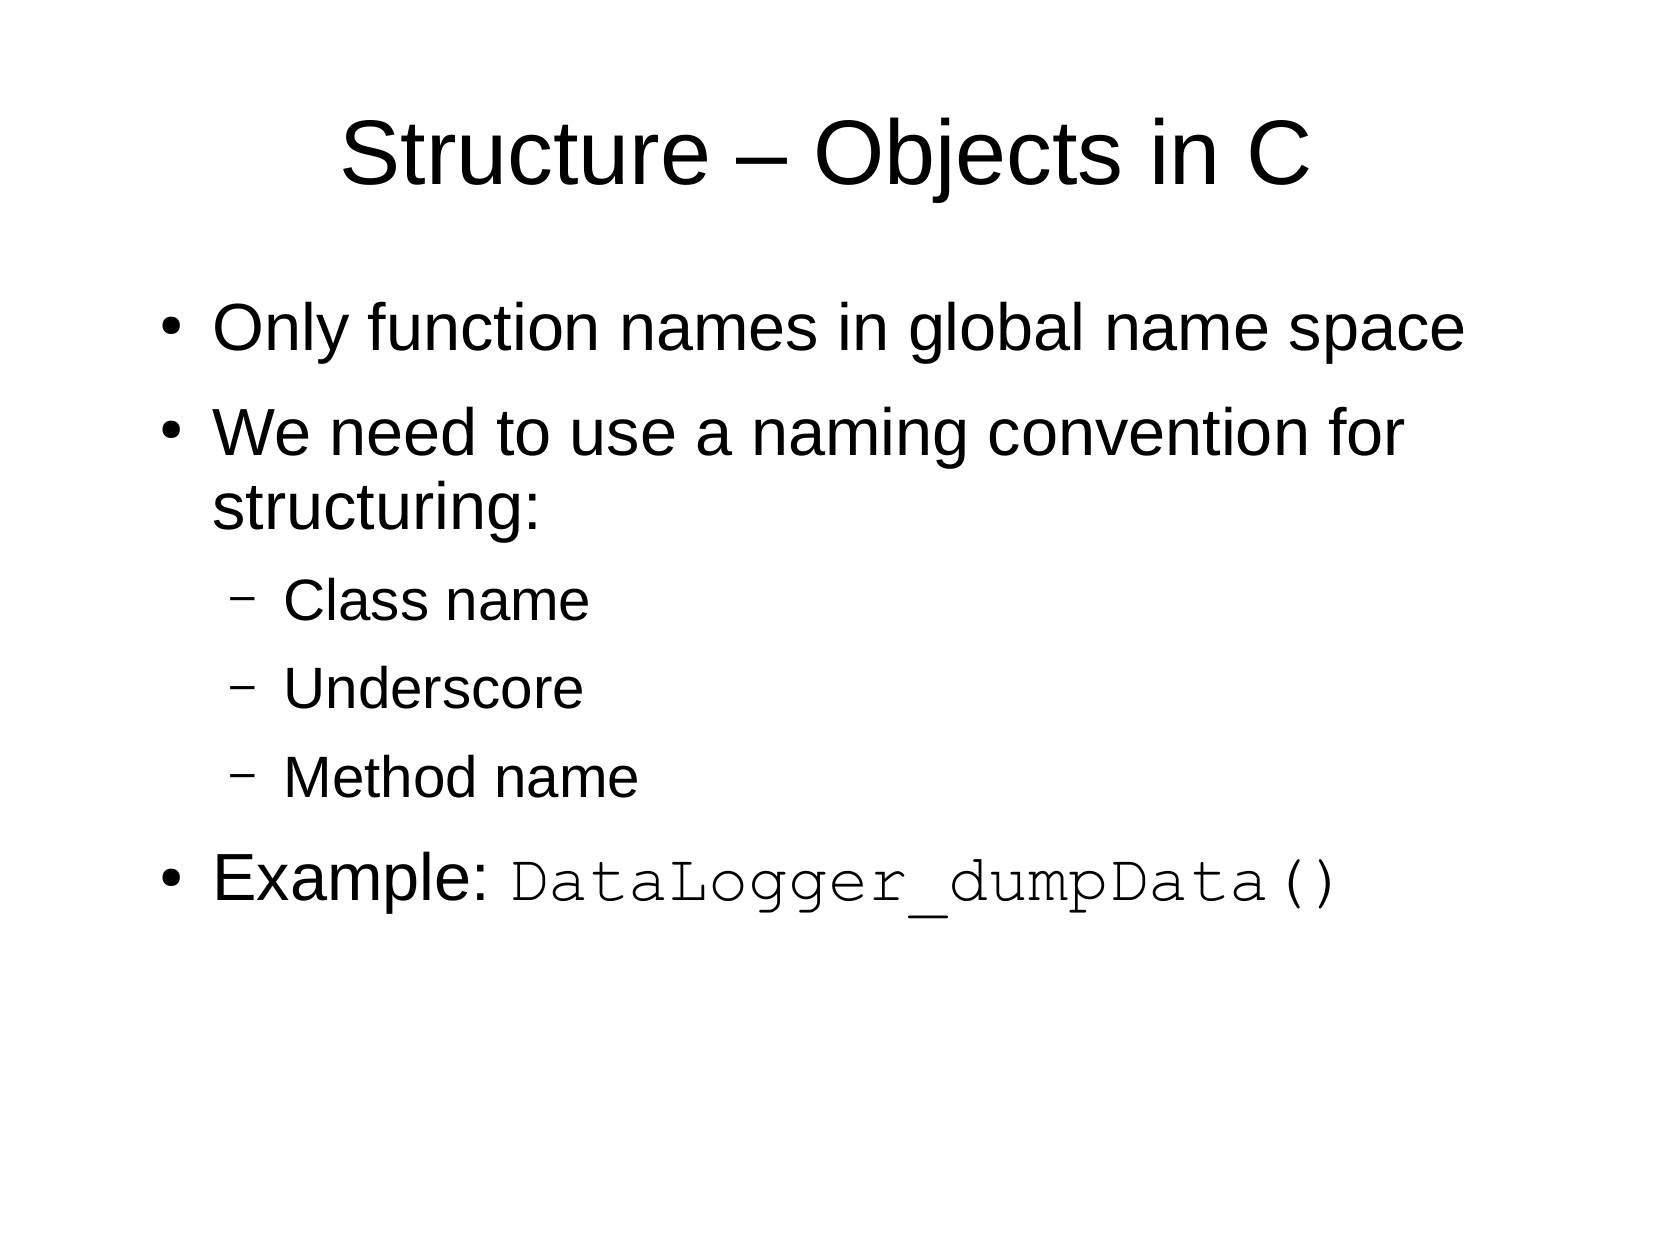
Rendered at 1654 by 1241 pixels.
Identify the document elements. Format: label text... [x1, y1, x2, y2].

list Only function names in global name space We need to use a naming convention for structuring: Class name Underscore Method name Example: DataLogger_dumpData() [141, 290, 1501, 1010]
title Structure – Objects in C [82, 49, 1571, 257]
